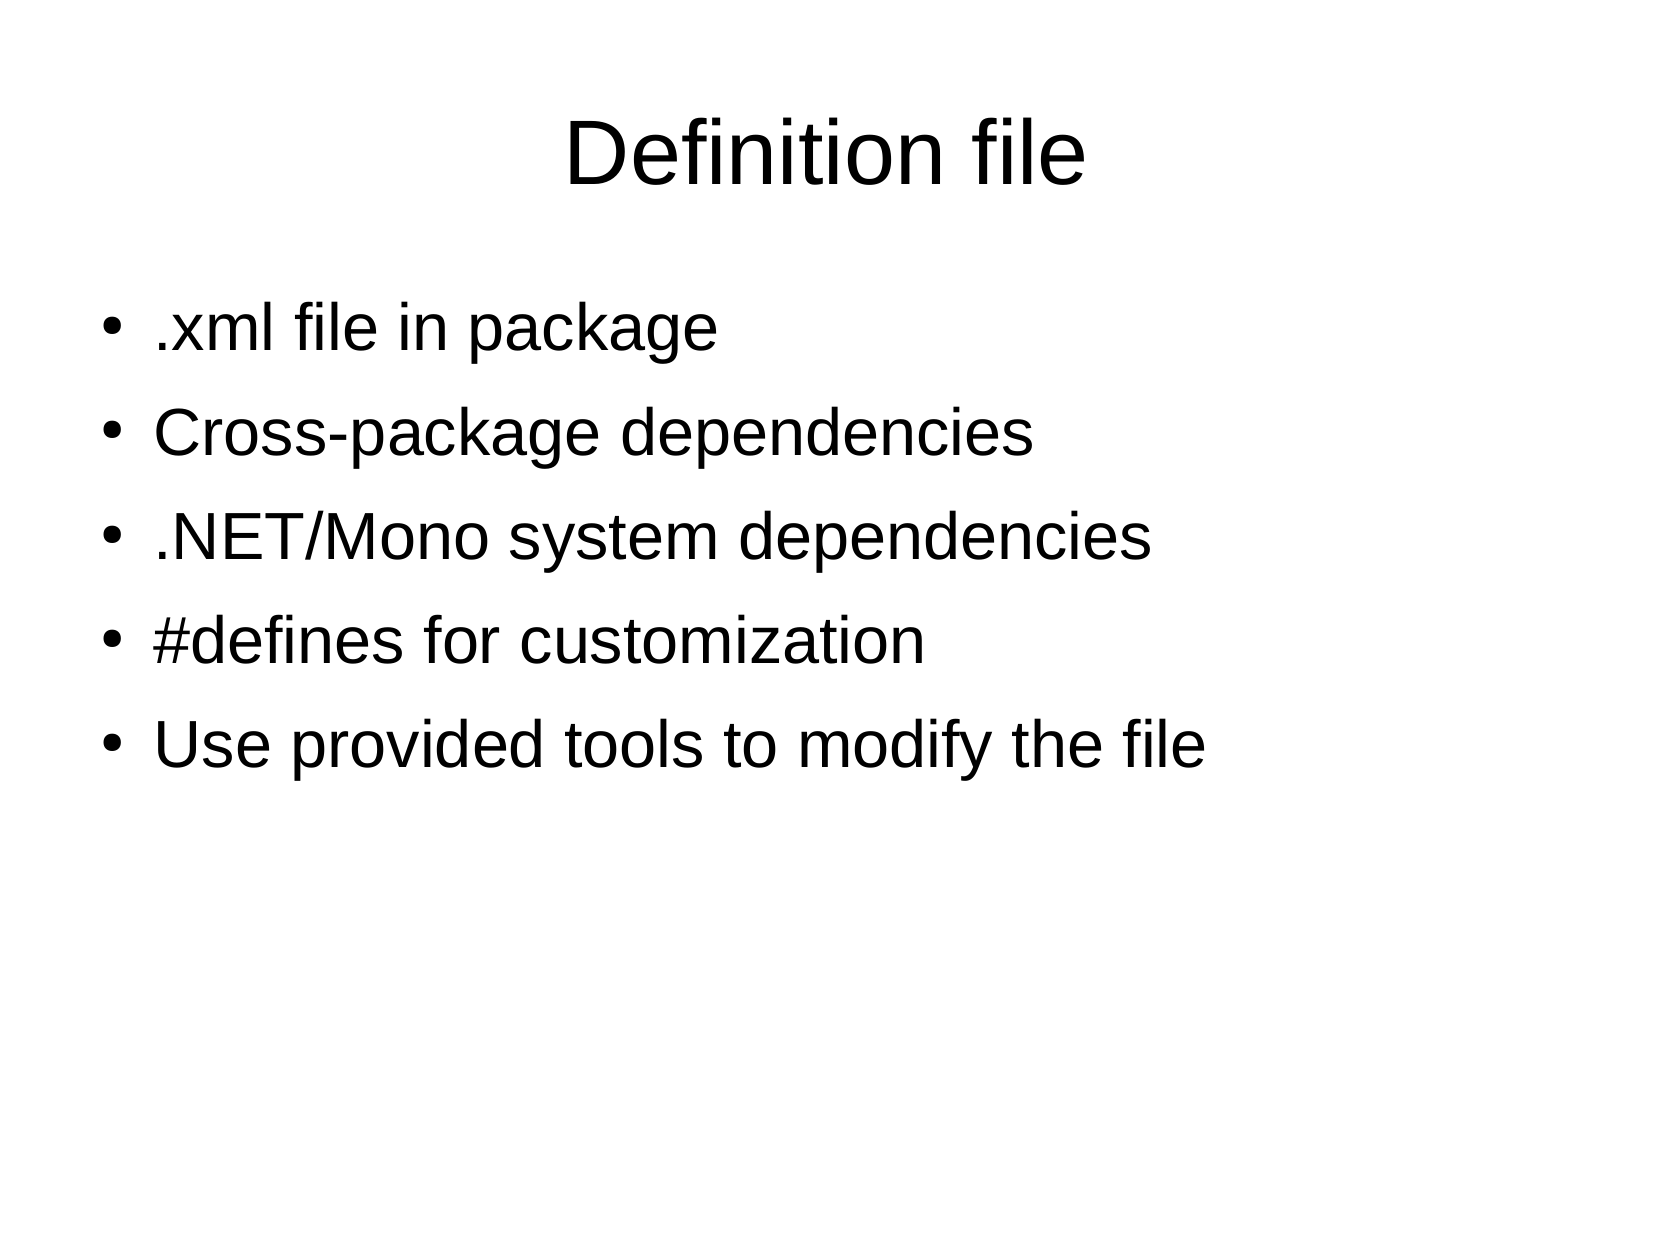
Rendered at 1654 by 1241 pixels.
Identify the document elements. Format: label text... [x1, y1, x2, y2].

list .xml file in package Cross-package dependencies .NET/Mono system dependencies #defines for customization Use provided tools to modify the file [82, 290, 1571, 1109]
title Definition file [82, 49, 1571, 257]
